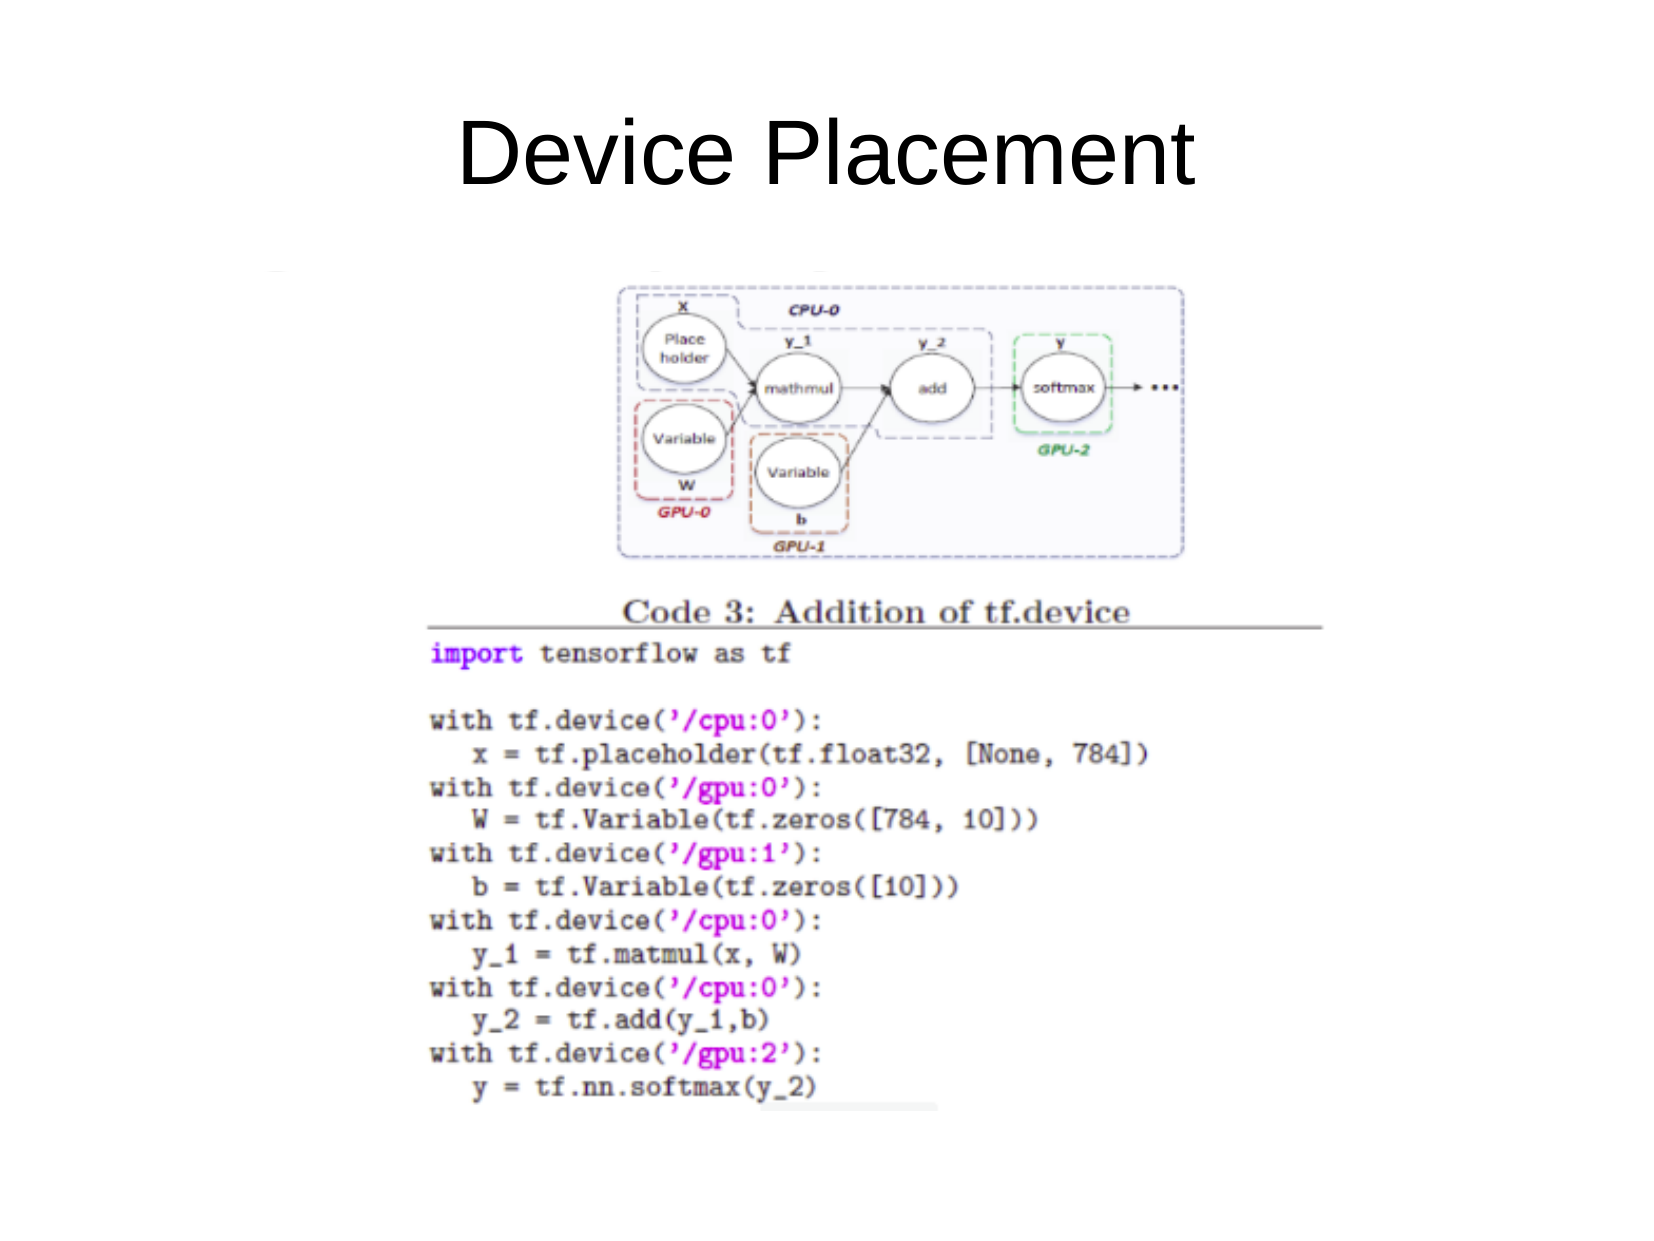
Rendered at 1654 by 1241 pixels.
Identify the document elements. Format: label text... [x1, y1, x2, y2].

picture [82, 271, 1590, 1111]
title Device Placement [82, 49, 1571, 257]
